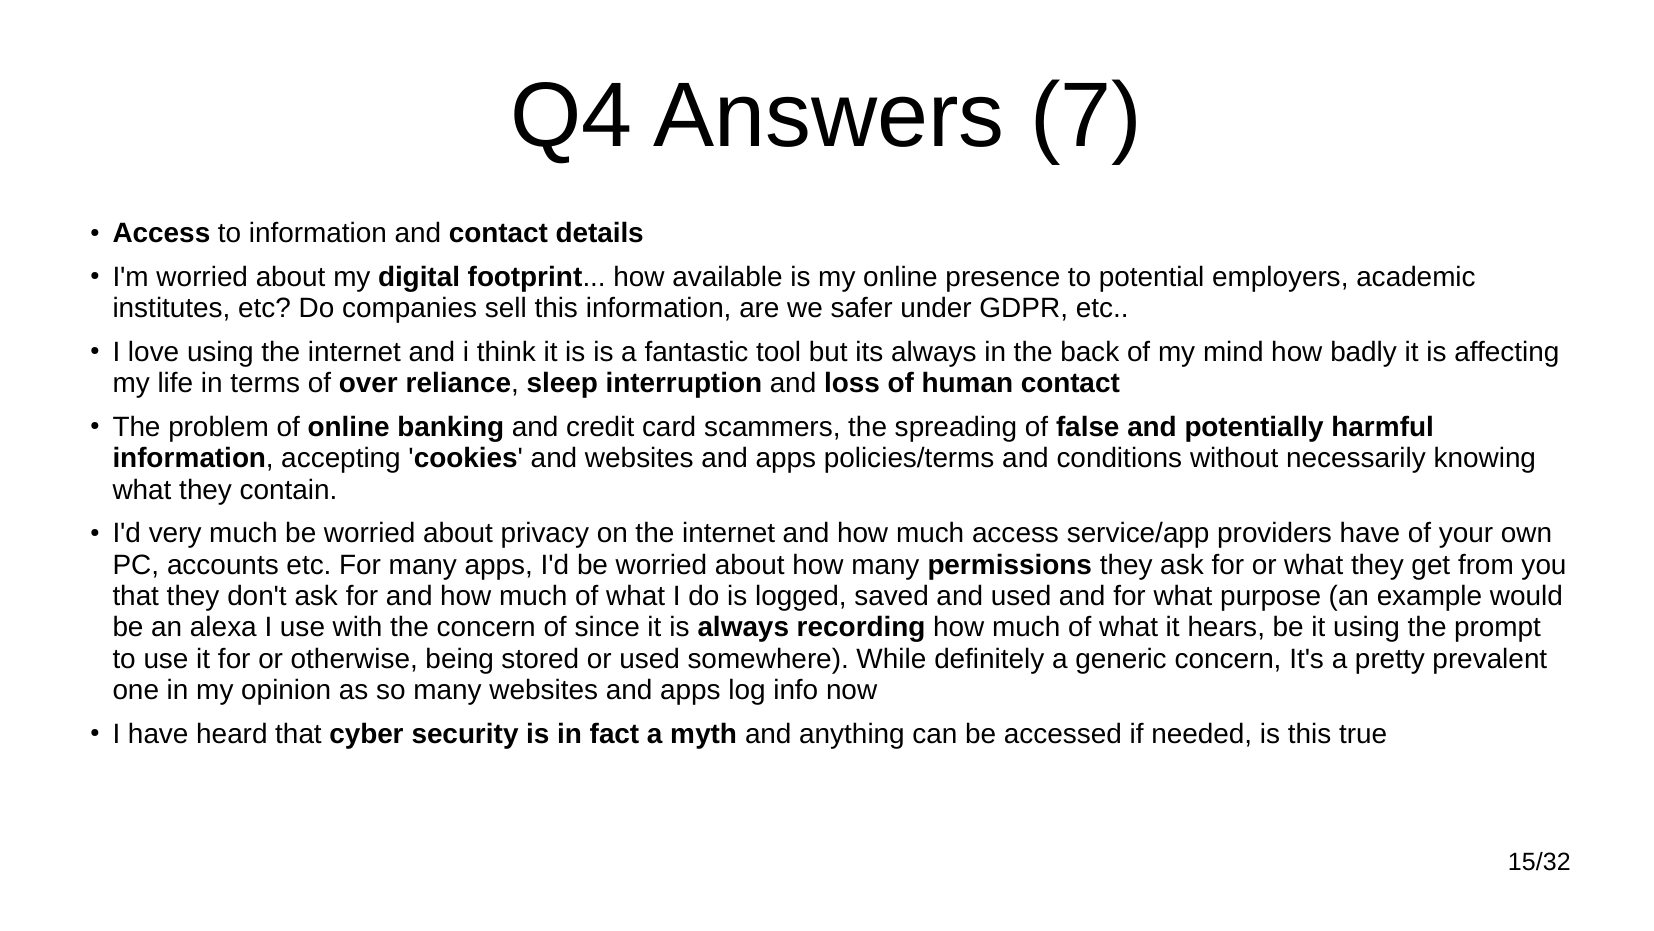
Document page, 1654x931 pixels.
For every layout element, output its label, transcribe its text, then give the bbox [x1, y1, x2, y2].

list Access to information and contact details I'm worried about my digital footprint... how available is my online presence to potential employers, academic institutes, etc? Do companies sell this information, are we safer under GDPR, etc.. I love using the internet and i think it is is a fantastic tool but its always in the back of my mind how badly it is affecting my life in terms of over reliance, sleep interruption and loss of human contact The problem of online banking and credit card scammers, the spreading of false and potentially harmful information, accepting 'cookies' and websites and apps policies/terms and conditions without necessarily knowing what they contain. I'd very much be worried about privacy on the internet and how much access service/app providers have of your own PC, accounts etc. For many apps, I'd be worried about how many permissions they ask for or what they get from you that they don't ask for and how much of what I do is logged, saved and used and for what purpose (an example would be an alexa I use with the concern of since it is always recording how much of what it hears, be it using the prompt to use it for or otherwise, being stored or used somewhere). While definitely a generic concern, It's a pretty prevalent one in my opinion as so many websites and apps log info now I have heard that cyber security is in fact a myth and anything can be accessed if needed, is this true [82, 217, 1571, 758]
title Q4 Answers (7) [82, 37, 1571, 193]
